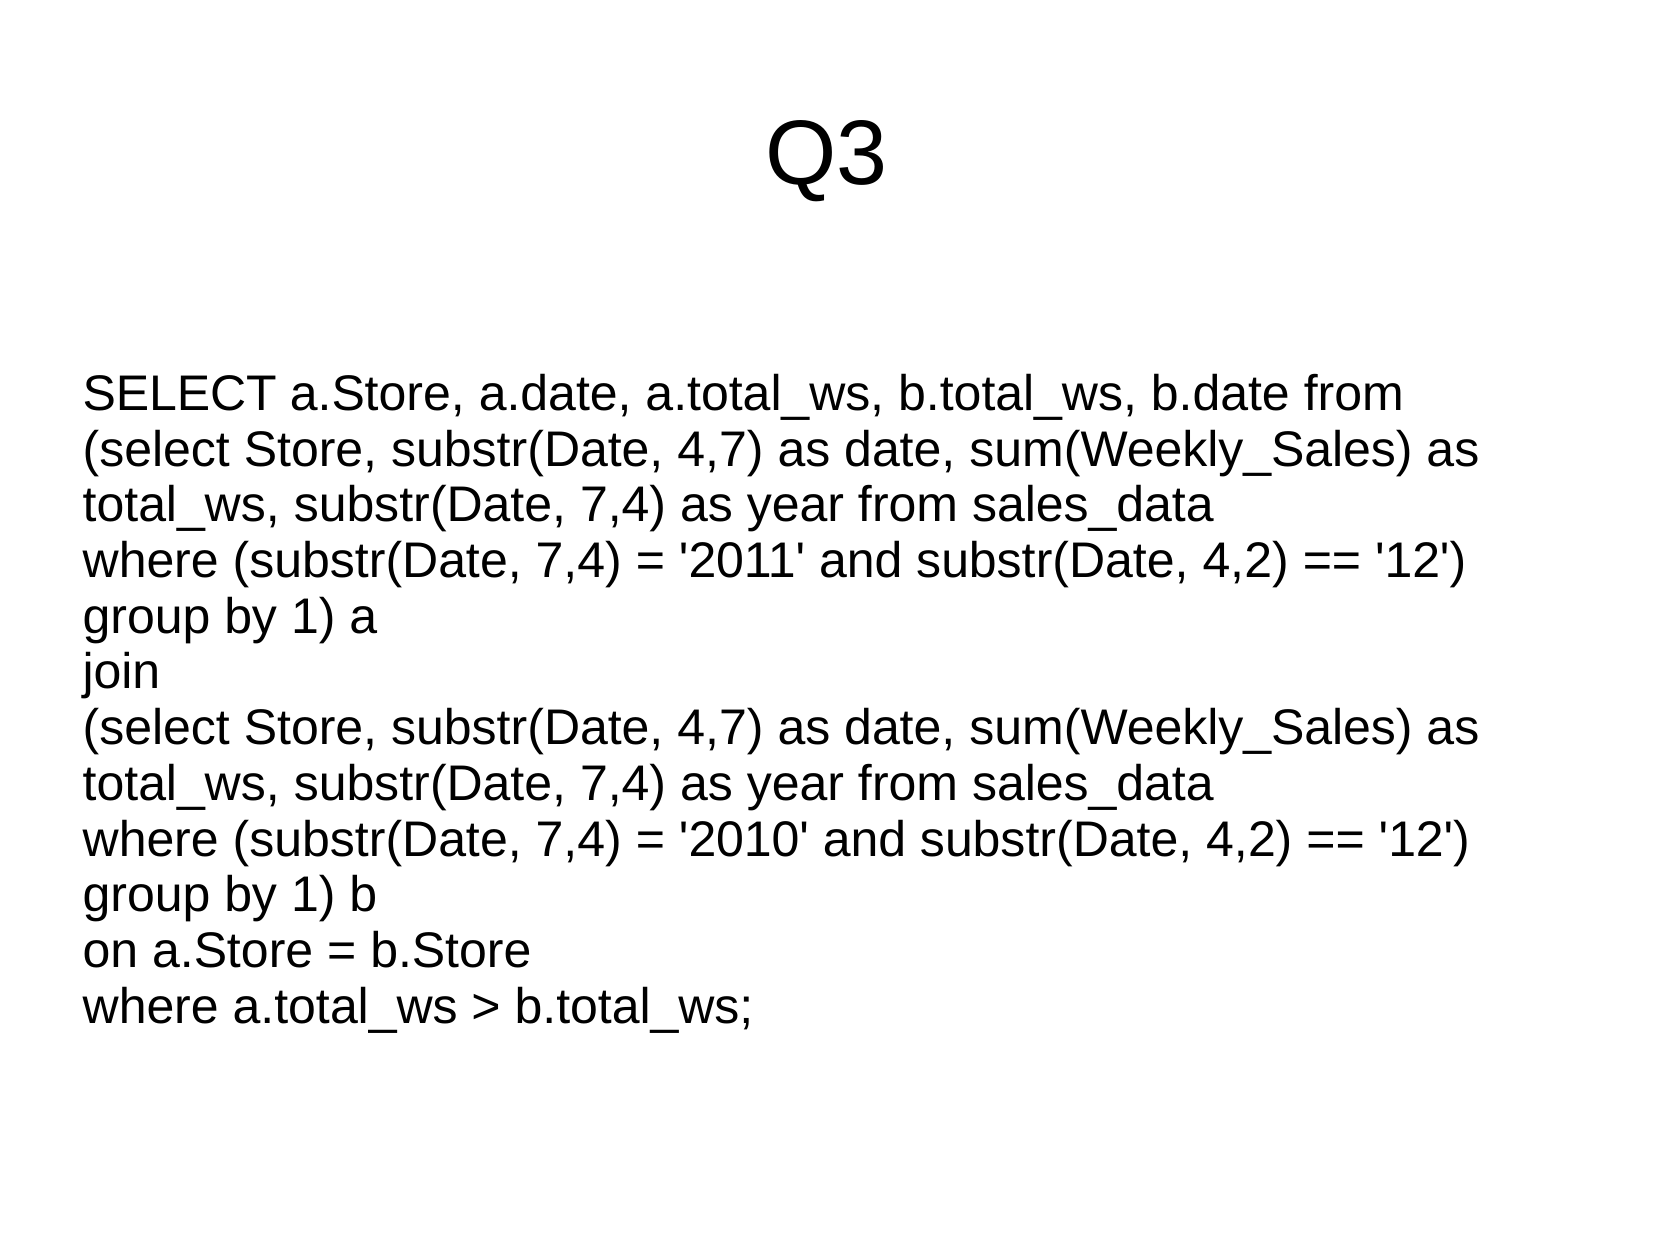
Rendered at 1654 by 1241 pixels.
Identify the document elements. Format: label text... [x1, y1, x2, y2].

title Q3 [82, 49, 1571, 257]
subtitle SELECT a.Store, a.date, a.total_ws, b.total_ws, b.date from (select Store, substr(Date, 4,7) as date, sum(Weekly_Sales) as total_ws, substr(Date, 7,4) as year from sales_data where (substr(Date, 7,4) = '2011' and substr(Date, 4,2) == '12') group by 1) a join (select Store, substr(Date, 4,7) as date, sum(Weekly_Sales) as total_ws, substr(Date, 7,4) as year from sales_data where (substr(Date, 7,4) = '2010' and substr(Date, 4,2) == '12') group by 1) b on a.Store = b.Store where a.total_ws > b.total_ws; [82, 290, 1571, 1109]
